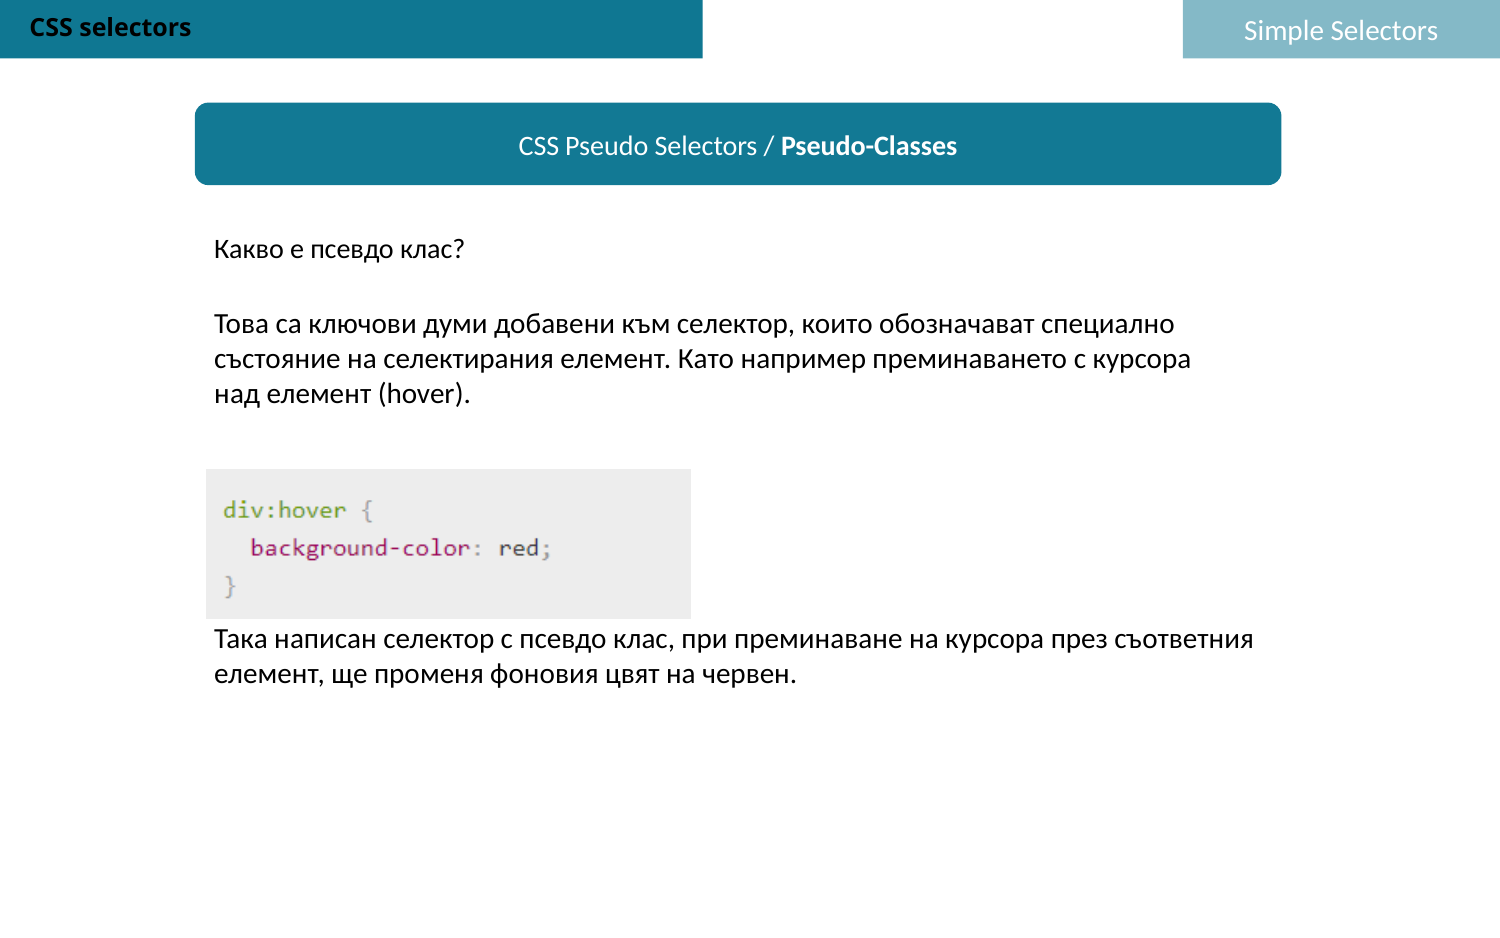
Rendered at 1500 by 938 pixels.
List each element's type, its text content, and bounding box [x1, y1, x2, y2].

text_box Simple Selectors [1182, 0, 1500, 59]
text_box CSS Pseudo Selectors / Pseudo-Classes [194, 102, 1282, 186]
text_box [0, 0, 703, 59]
picture [206, 469, 691, 619]
text_box CSS selectors [14, 4, 691, 49]
text_box Какво е псевдо клас? Това са ключови думи добавени към селектор, които обозначават специално състояние на селектирания елемент. Като например преминаването с курсора над елемент (hover). Така написан селектор с псевдо клас, при преминаване на курсора през съответния елемент, ще променя фоновия цвят на червен. [199, 223, 1277, 812]
